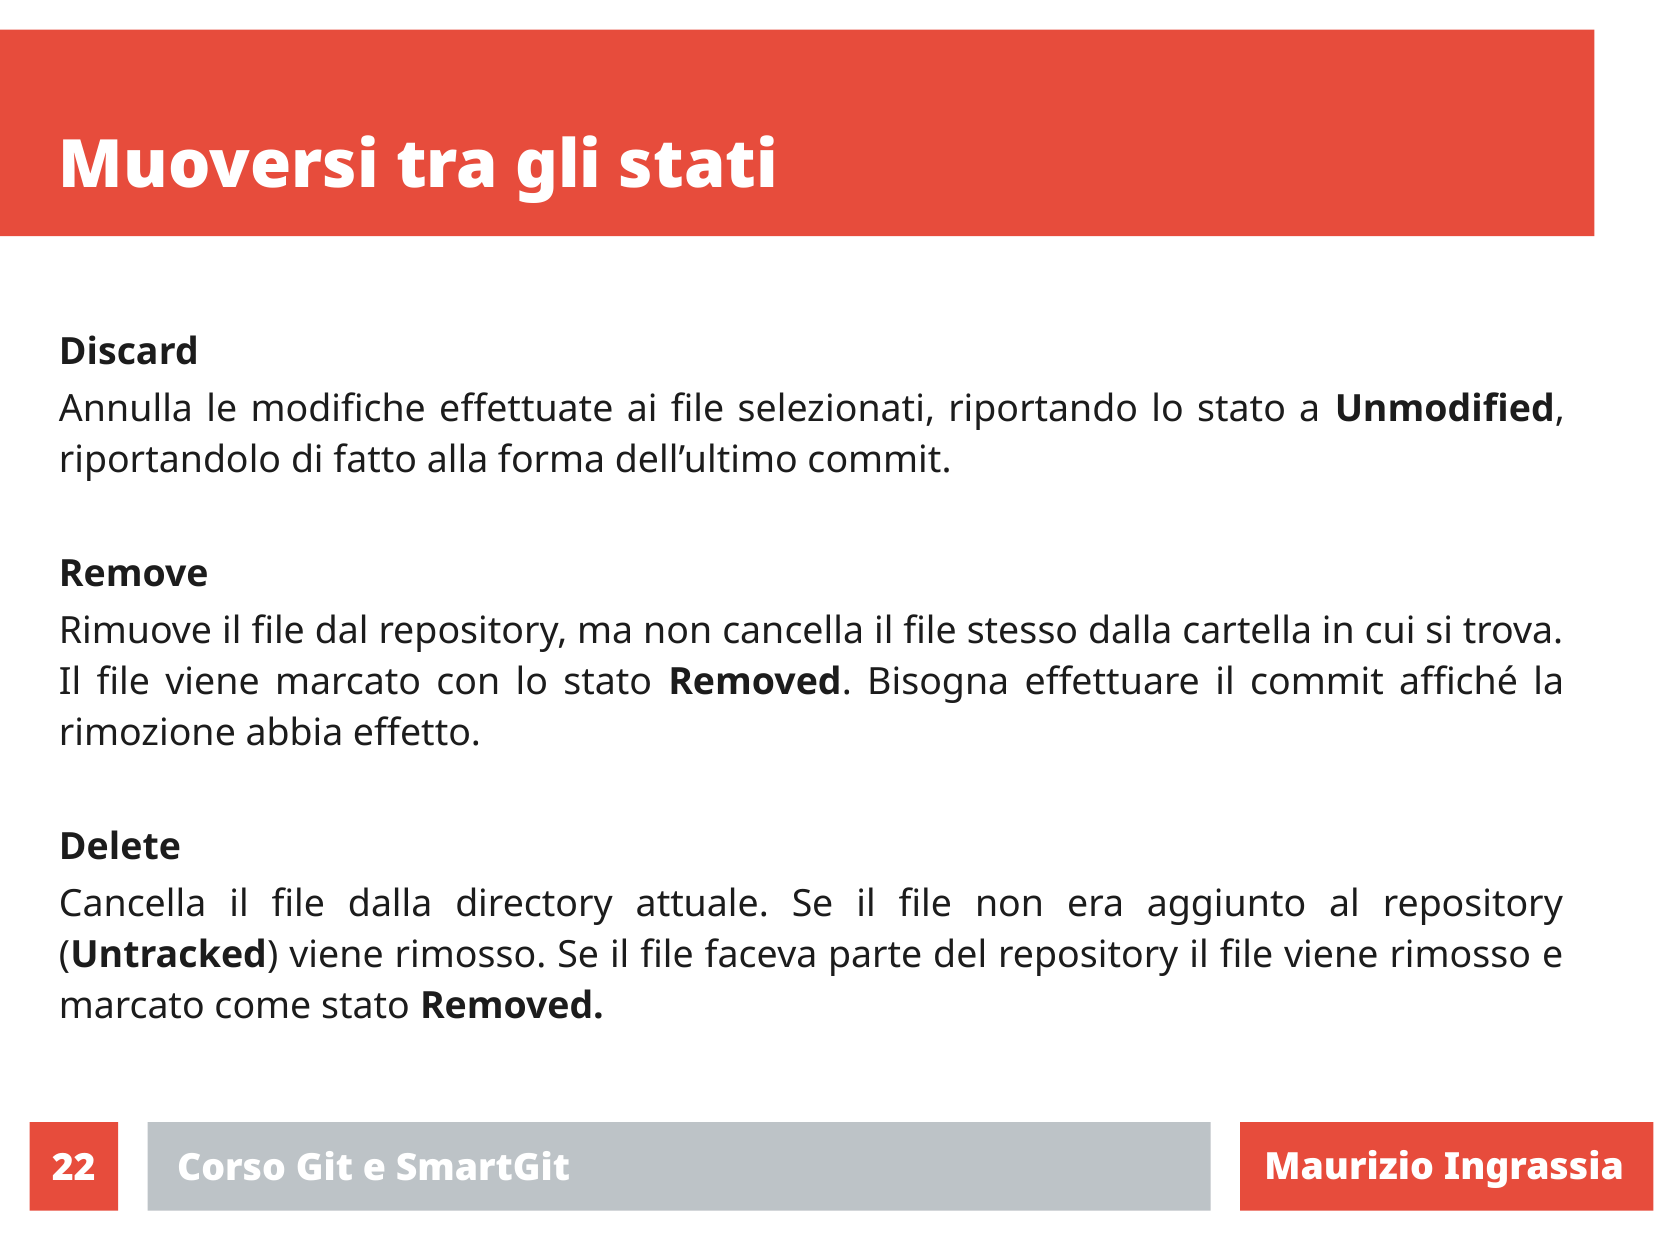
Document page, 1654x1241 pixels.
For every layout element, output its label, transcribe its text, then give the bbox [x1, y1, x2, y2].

list Discard Annulla le modifiche effettuate ai file selezionati, riportando lo stato a Unmodified, riportandolo di fatto alla forma dell’ultimo commit. Remove Rimuove il file dal repository, ma non cancella il file stesso dalla cartella in cui si trova. Il file viene marcato con lo stato Removed. Bisogna effettuare il commit affiché la rimozione abbia effetto. Delete Cancella il file dalla directory attuale. Se il file non era aggiunto al repository (Untracked) viene rimosso. Se il file faceva parte del repository il file viene rimosso e marcato come stato Removed. [59, 324, 1565, 1093]
title Muoversi tra gli stati [59, 59, 1595, 207]
